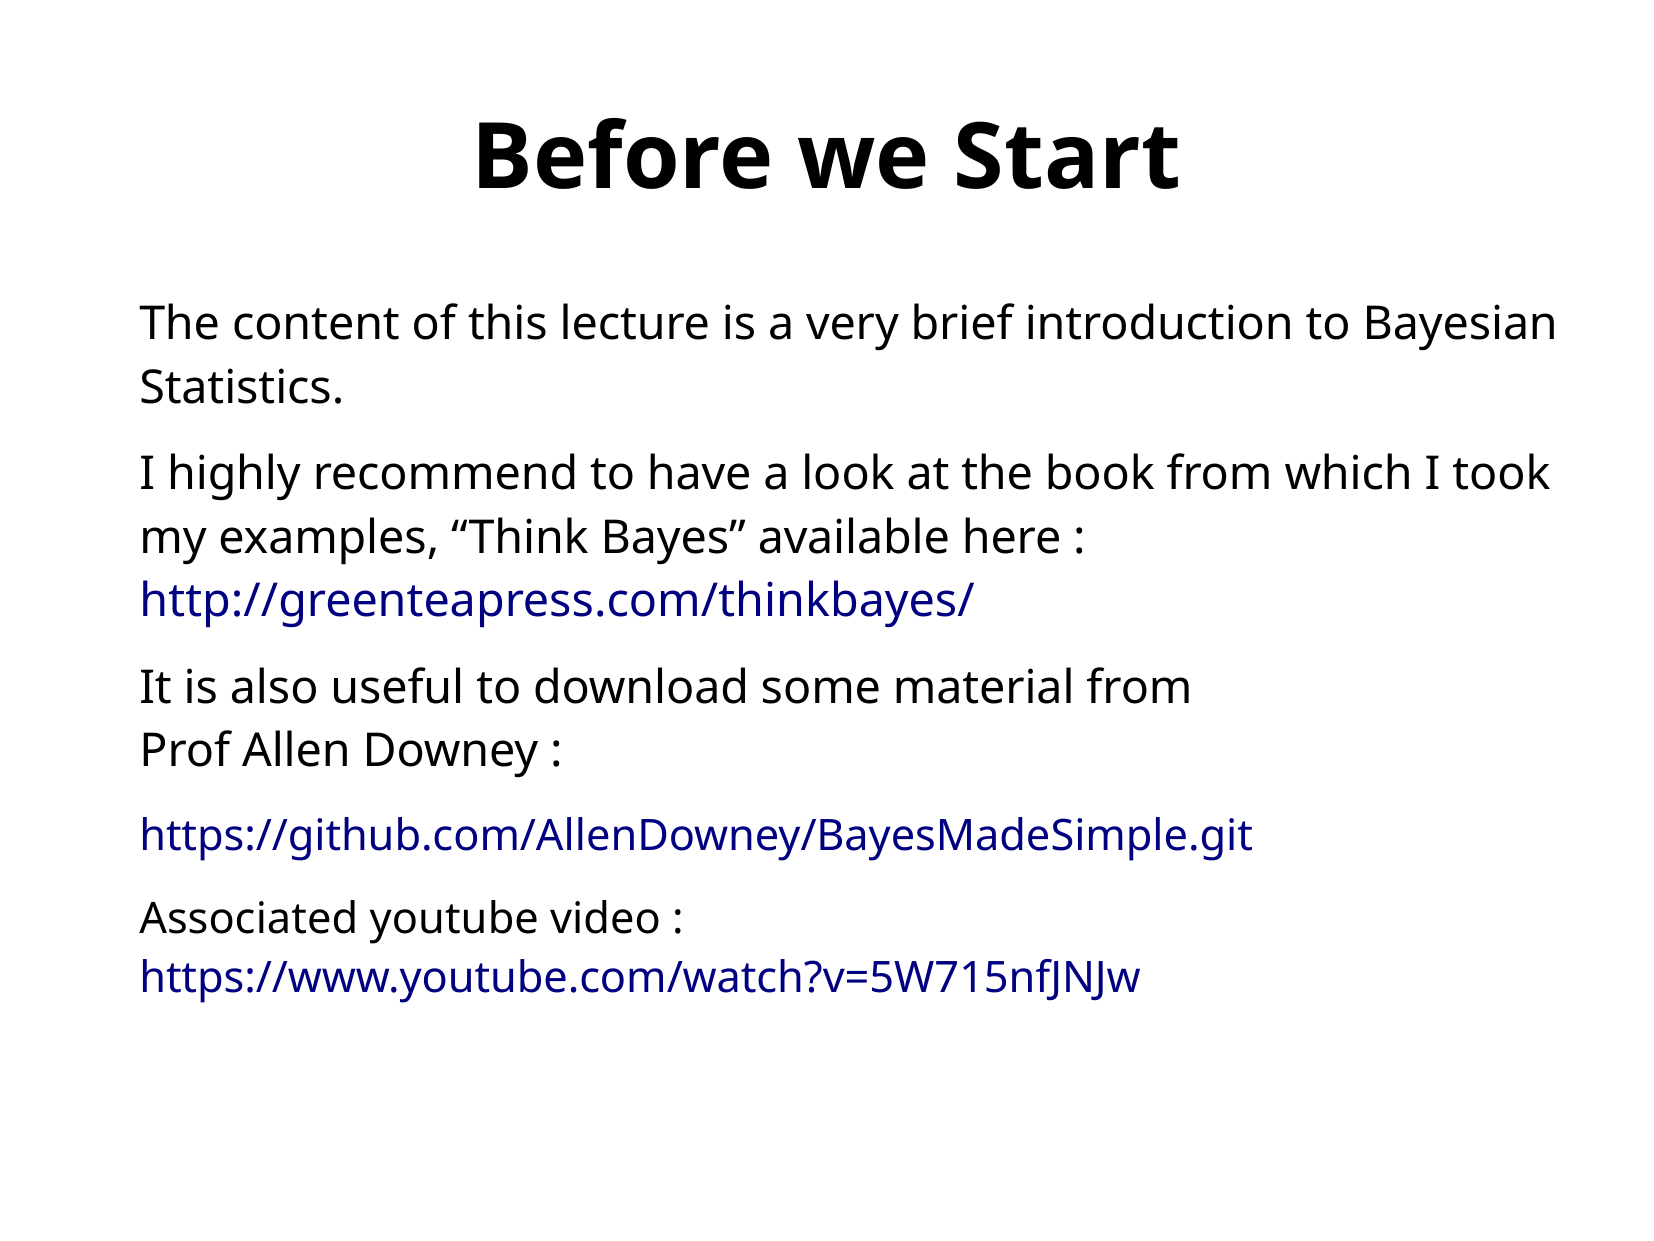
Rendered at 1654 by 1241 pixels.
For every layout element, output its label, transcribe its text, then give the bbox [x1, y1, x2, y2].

title Before we Start [82, 49, 1571, 257]
list The content of this lecture is a very brief introduction to Bayesian Statistics. I highly recommend to have a look at the book from which I took my examples, “Think Bayes” available here : http://greenteapress.com/thinkbayes/ It is also useful to download some material from Prof Allen Downey : https://github.com/AllenDowney/BayesMadeSimple.git Associated youtube video : https://www.youtube.com/watch?v=5W715nfJNJw [82, 290, 1571, 1010]
